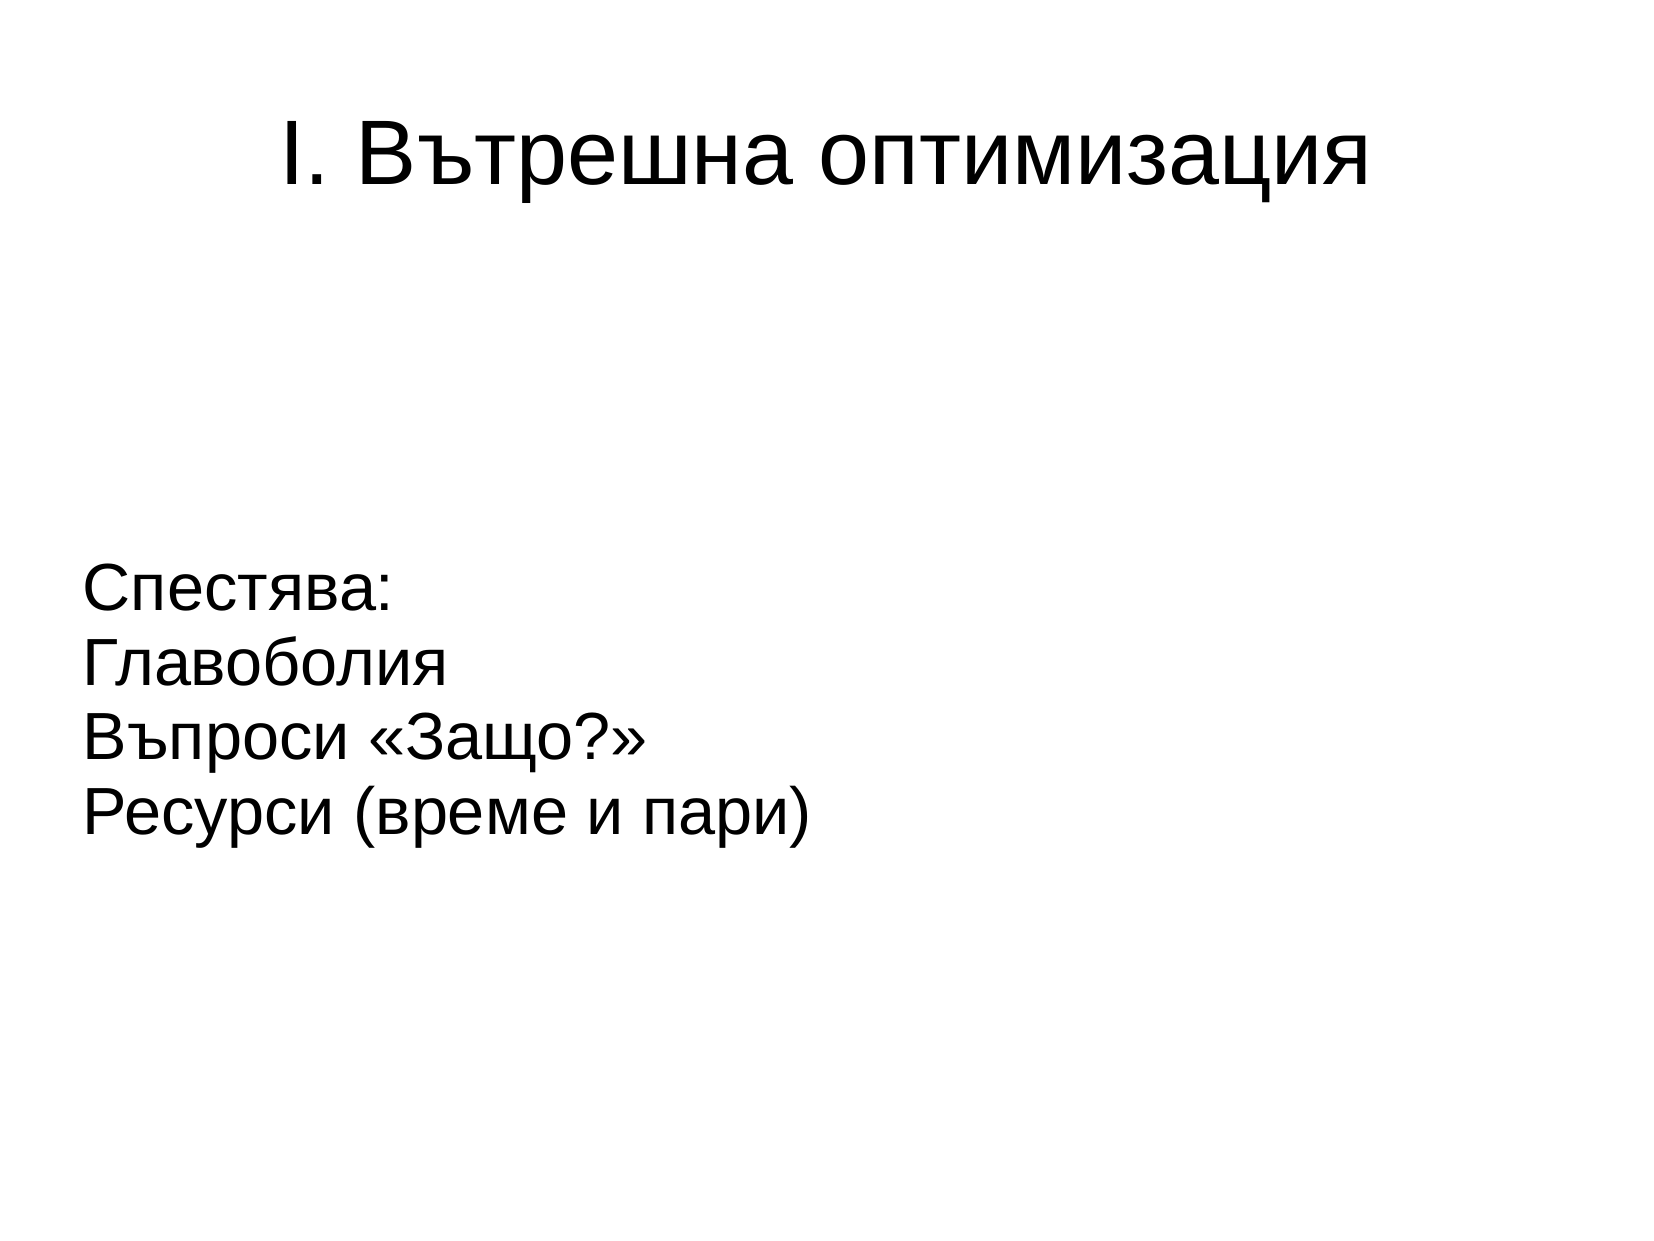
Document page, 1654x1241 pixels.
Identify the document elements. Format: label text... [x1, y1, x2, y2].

title I. Вътрешна оптимизация [82, 49, 1571, 257]
subtitle Спестява: Главоболия Въпроси «Защо?» Ресурси (време и пари) [82, 290, 1571, 1109]
